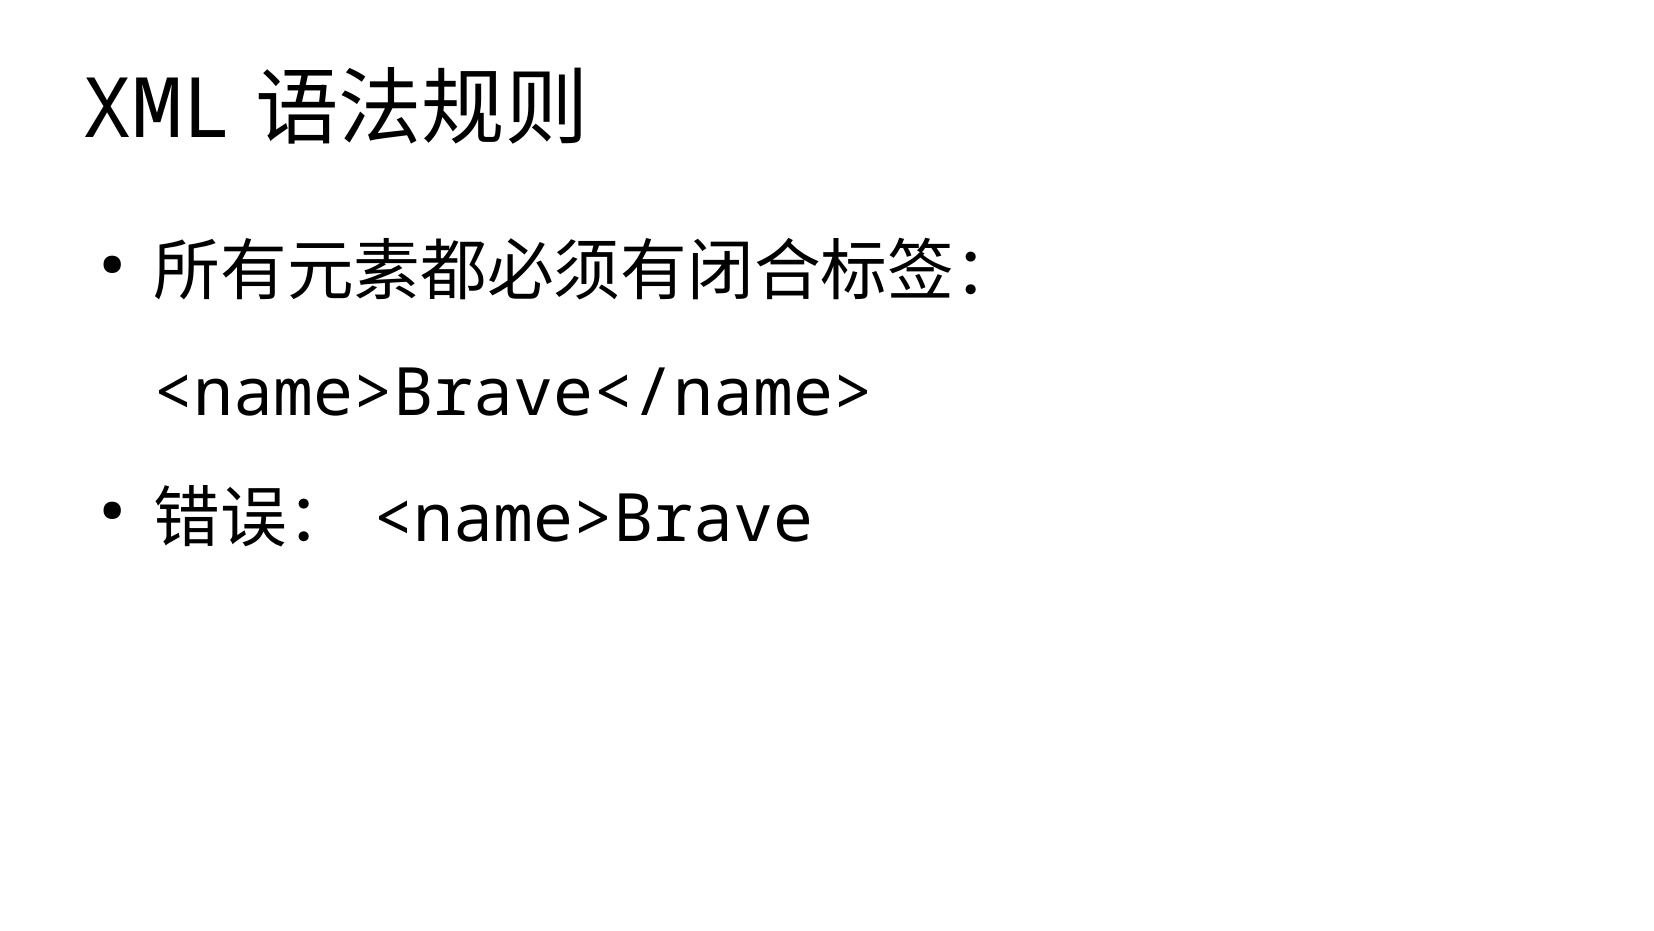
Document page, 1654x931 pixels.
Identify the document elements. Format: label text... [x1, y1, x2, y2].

list 所有元素都必须有闭合标签： <name>Brave</name> 错误：<name>Brave [82, 217, 1571, 863]
title XML语法规则 [82, 37, 1571, 166]
